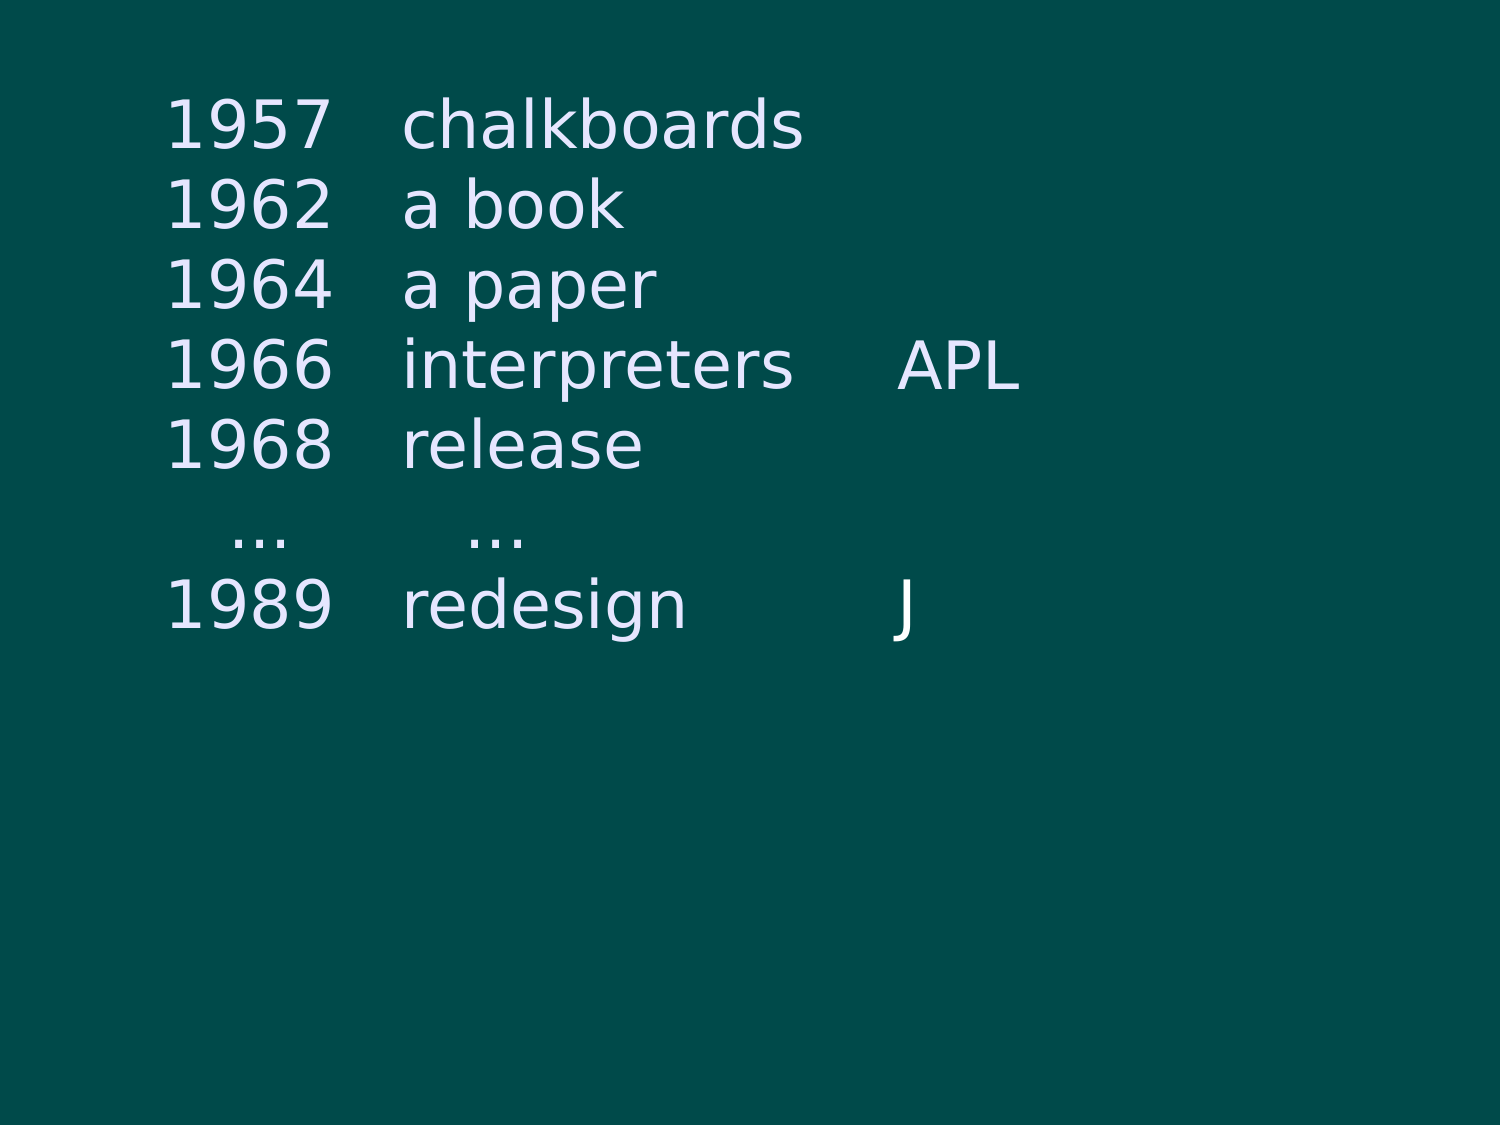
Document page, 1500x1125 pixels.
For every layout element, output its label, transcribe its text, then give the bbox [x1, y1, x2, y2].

text_box chalkboards a book a paper interpreters release ... redesign [386, 75, 882, 650]
text_box 1957 1962 1964 1966 1968 ... 1989 [150, 74, 406, 730]
text_box APL J [882, 75, 1456, 650]
